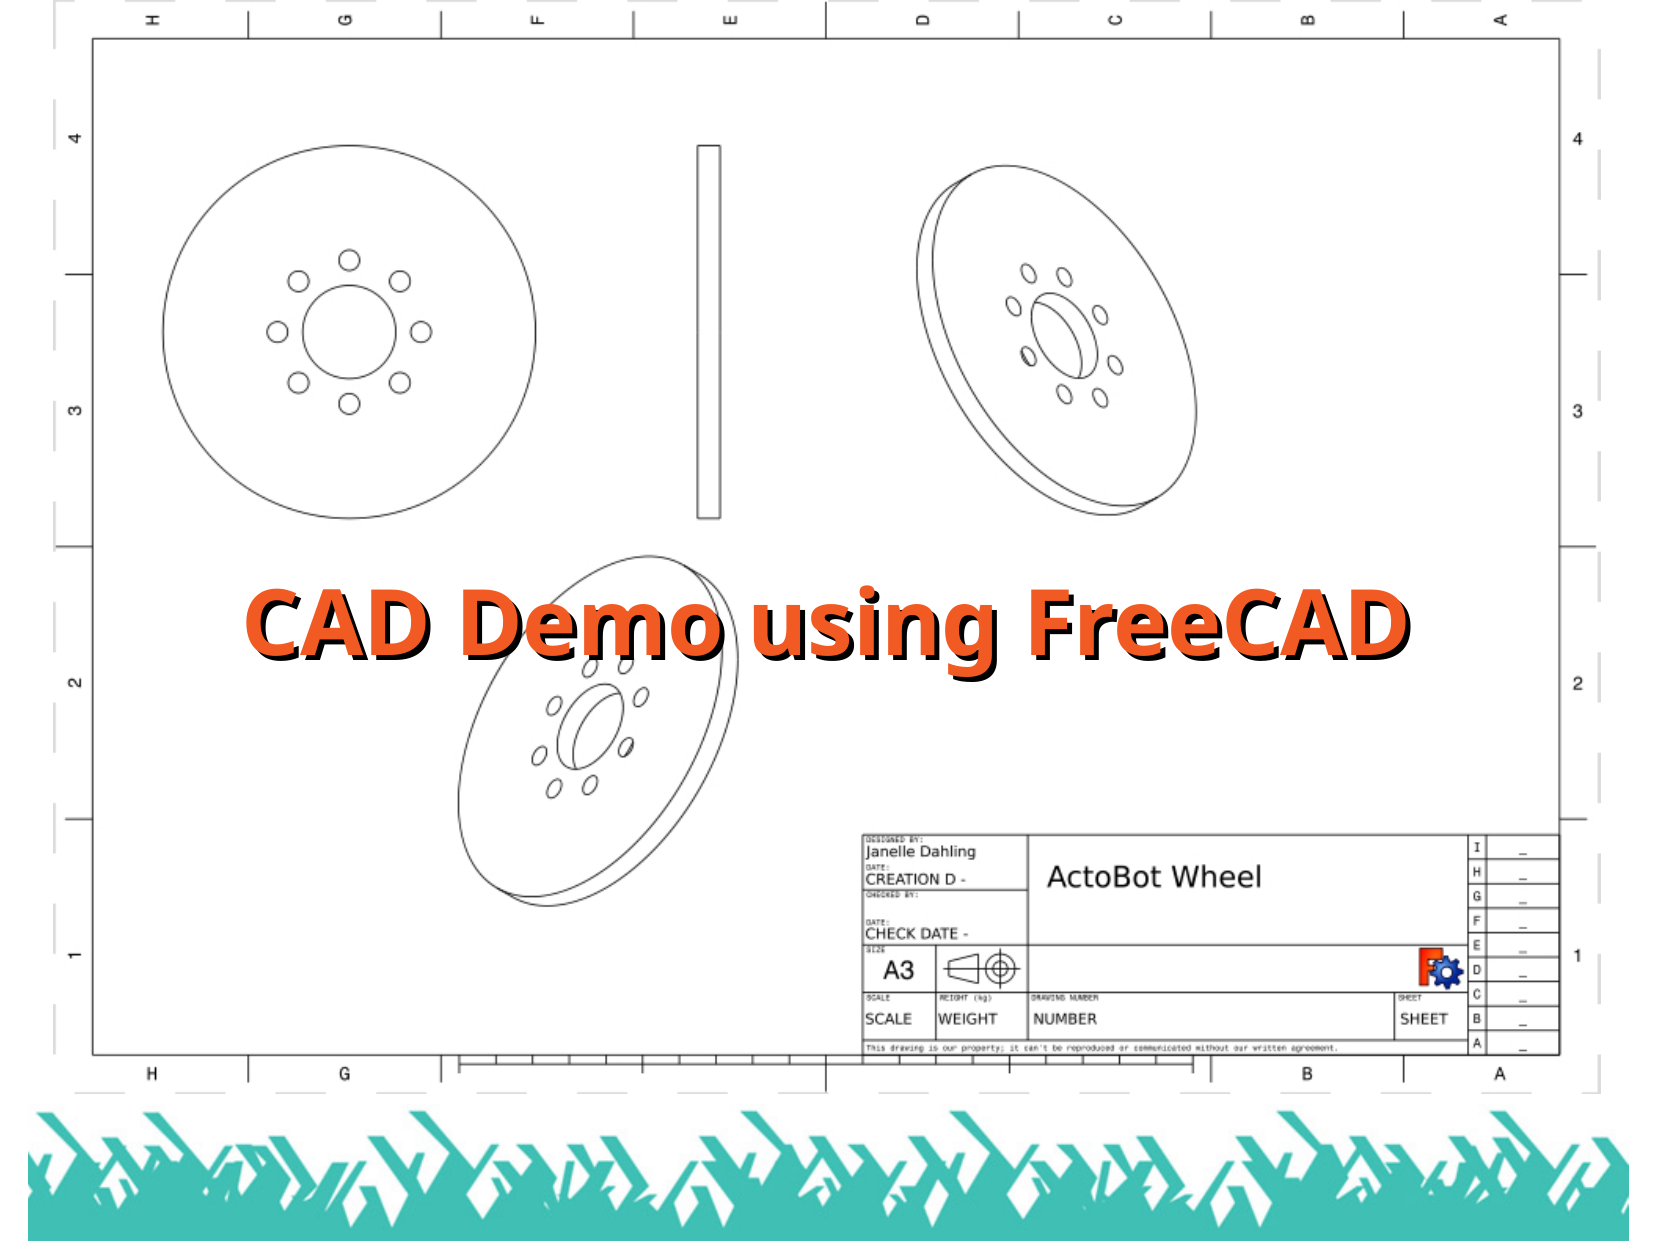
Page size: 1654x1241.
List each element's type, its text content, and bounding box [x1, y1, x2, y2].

picture [53, 0, 1601, 1094]
picture [28, 1104, 1629, 1241]
title CAD Demo using FreeCAD [82, 516, 1571, 724]
